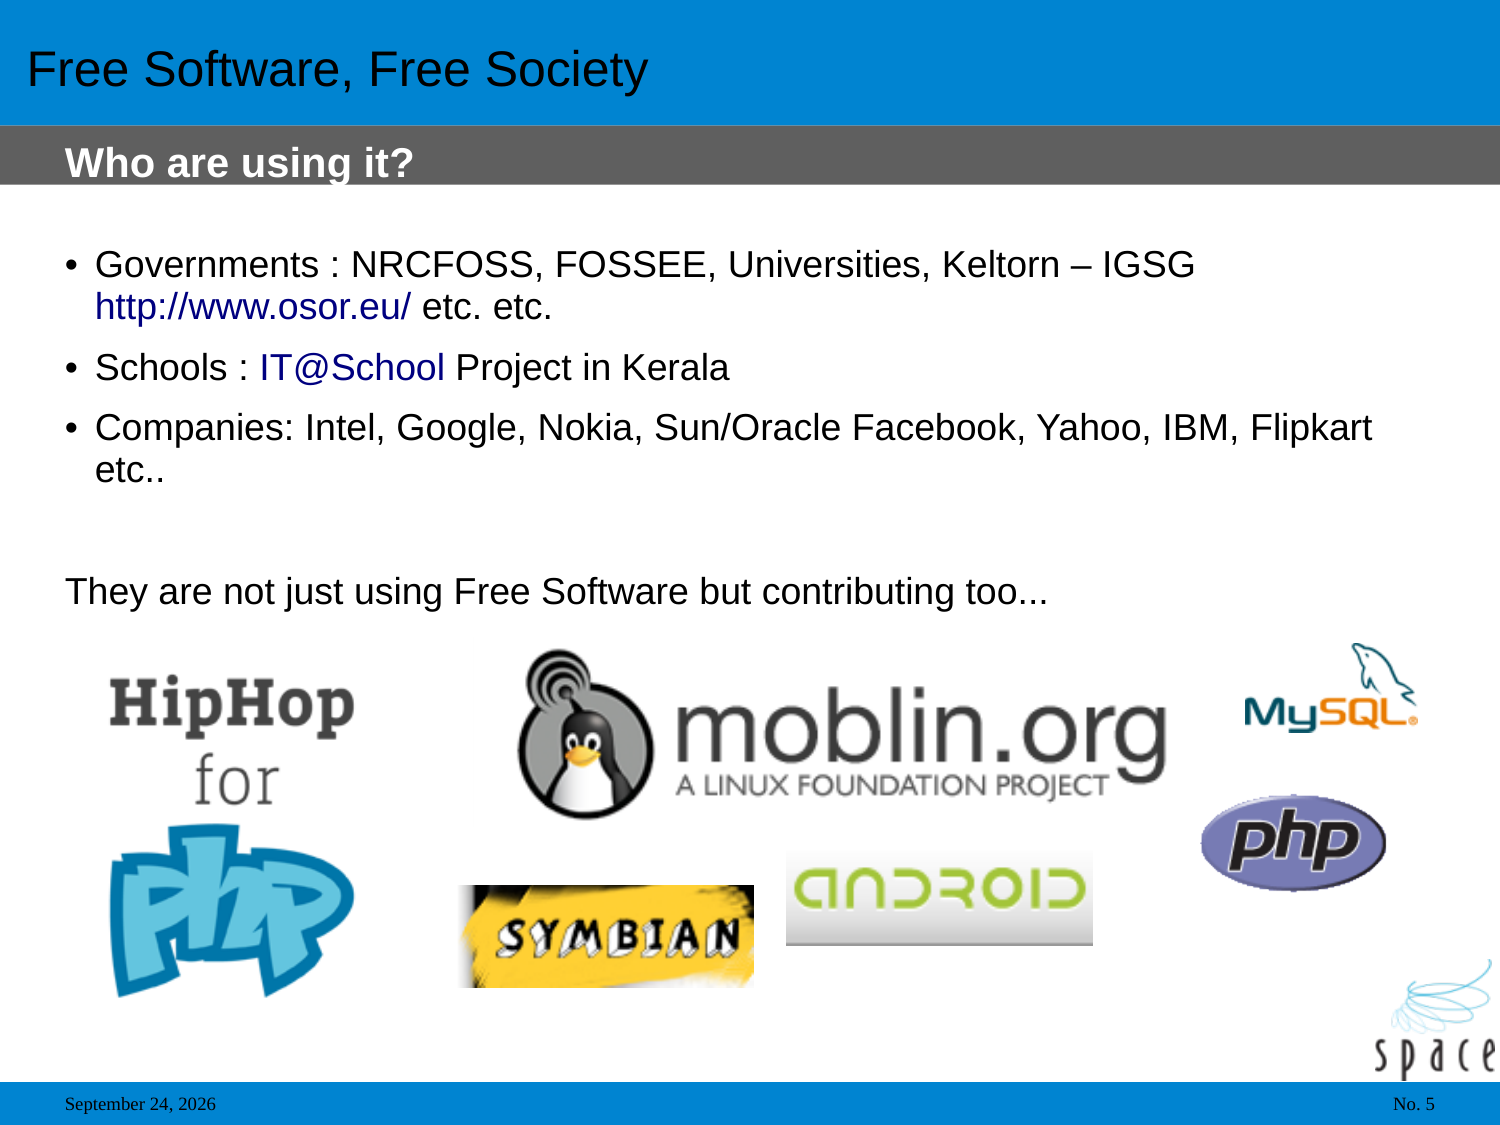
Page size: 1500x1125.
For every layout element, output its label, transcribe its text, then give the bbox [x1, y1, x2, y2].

picture [1245, 643, 1418, 733]
picture [1375, 959, 1495, 1081]
picture [61, 618, 402, 1058]
picture [786, 850, 1093, 946]
picture [472, 637, 1388, 896]
title Who are using it? [64, 139, 1436, 187]
list Governments : NRCFOSS, FOSSEE, Universities, Keltorn – IGSG http://www.osor.eu/ etc. etc. Schools : IT@School Project in Kerala Companies: Intel, Google, Nokia, Sun/Oracle Facebook, Yahoo, IBM, Flipkart etc.. They are not just using Free Software but contributing too... [64, 243, 1436, 972]
picture [442, 885, 754, 988]
